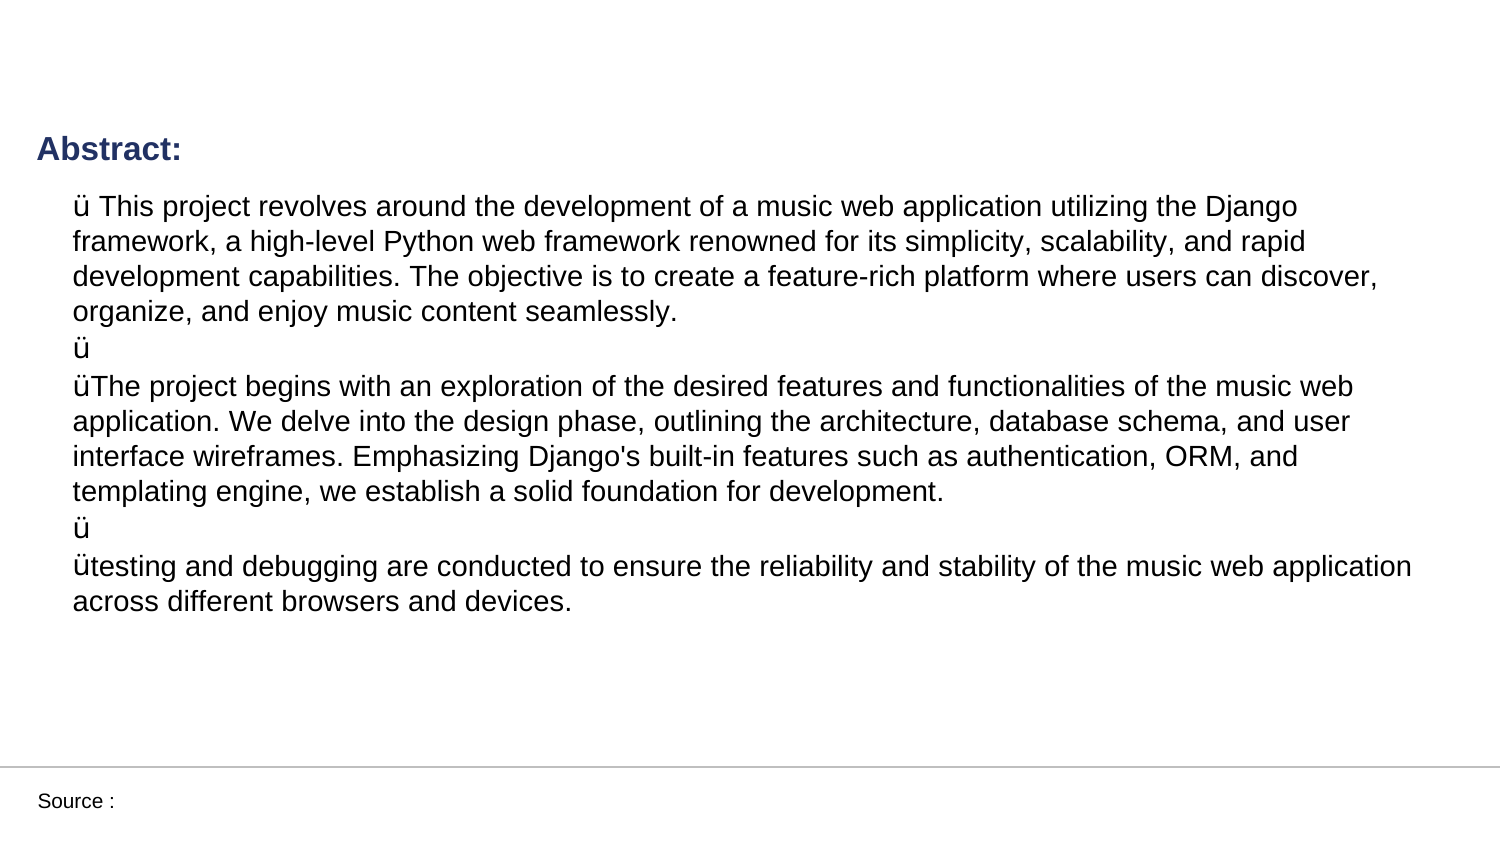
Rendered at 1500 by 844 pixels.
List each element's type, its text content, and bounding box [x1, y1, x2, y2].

text_box This project revolves around the development of a music web application utilizing the Django framework, a high-level Python web framework renowned for its simplicity, scalability, and rapid development capabilities. The objective is to create a feature-rich platform where users can discover, organize, and enjoy music content seamlessly. The project begins with an exploration of the desired features and functionalities of the music web application. We delve into the design phase, outlining the architecture, database schema, and user interface wireframes. Emphasizing Django's built-in features such as authentication, ORM, and templating engine, we establish a solid foundation for development. testing and debugging are conducted to ensure the reliability and stability of the music web application across different browsers and devices. [58, 180, 1448, 624]
text_box Source : [22, 773, 139, 827]
title Abstract: [21, 111, 504, 165]
